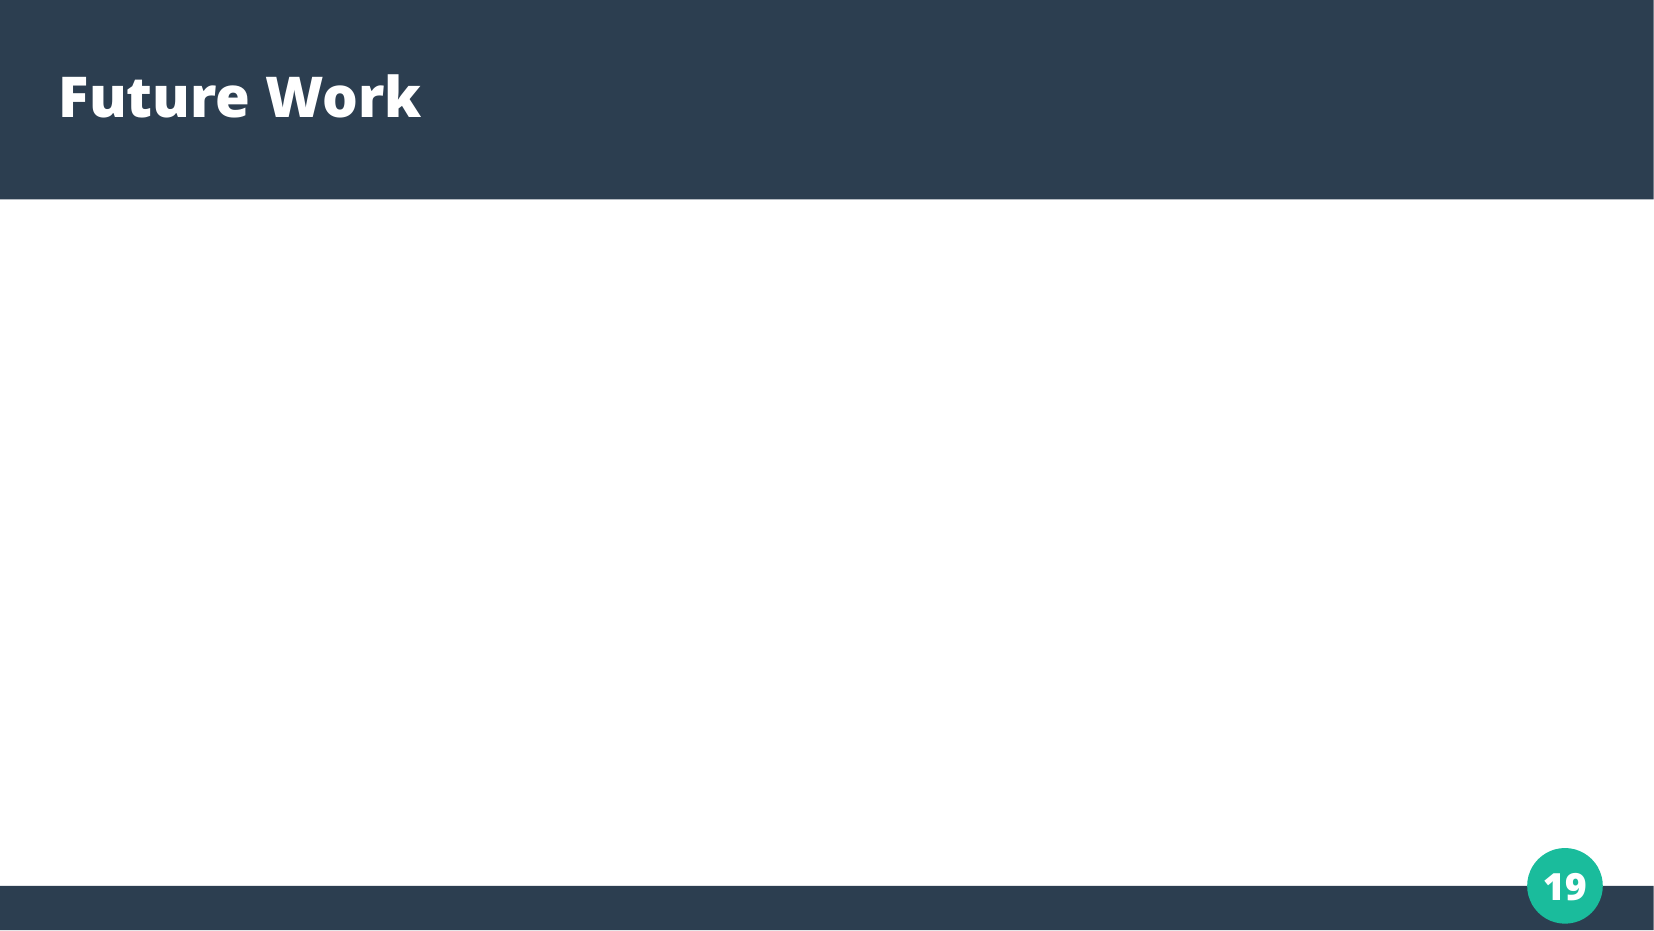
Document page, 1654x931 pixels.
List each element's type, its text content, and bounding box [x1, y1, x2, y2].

title Future Work [59, 37, 1595, 156]
